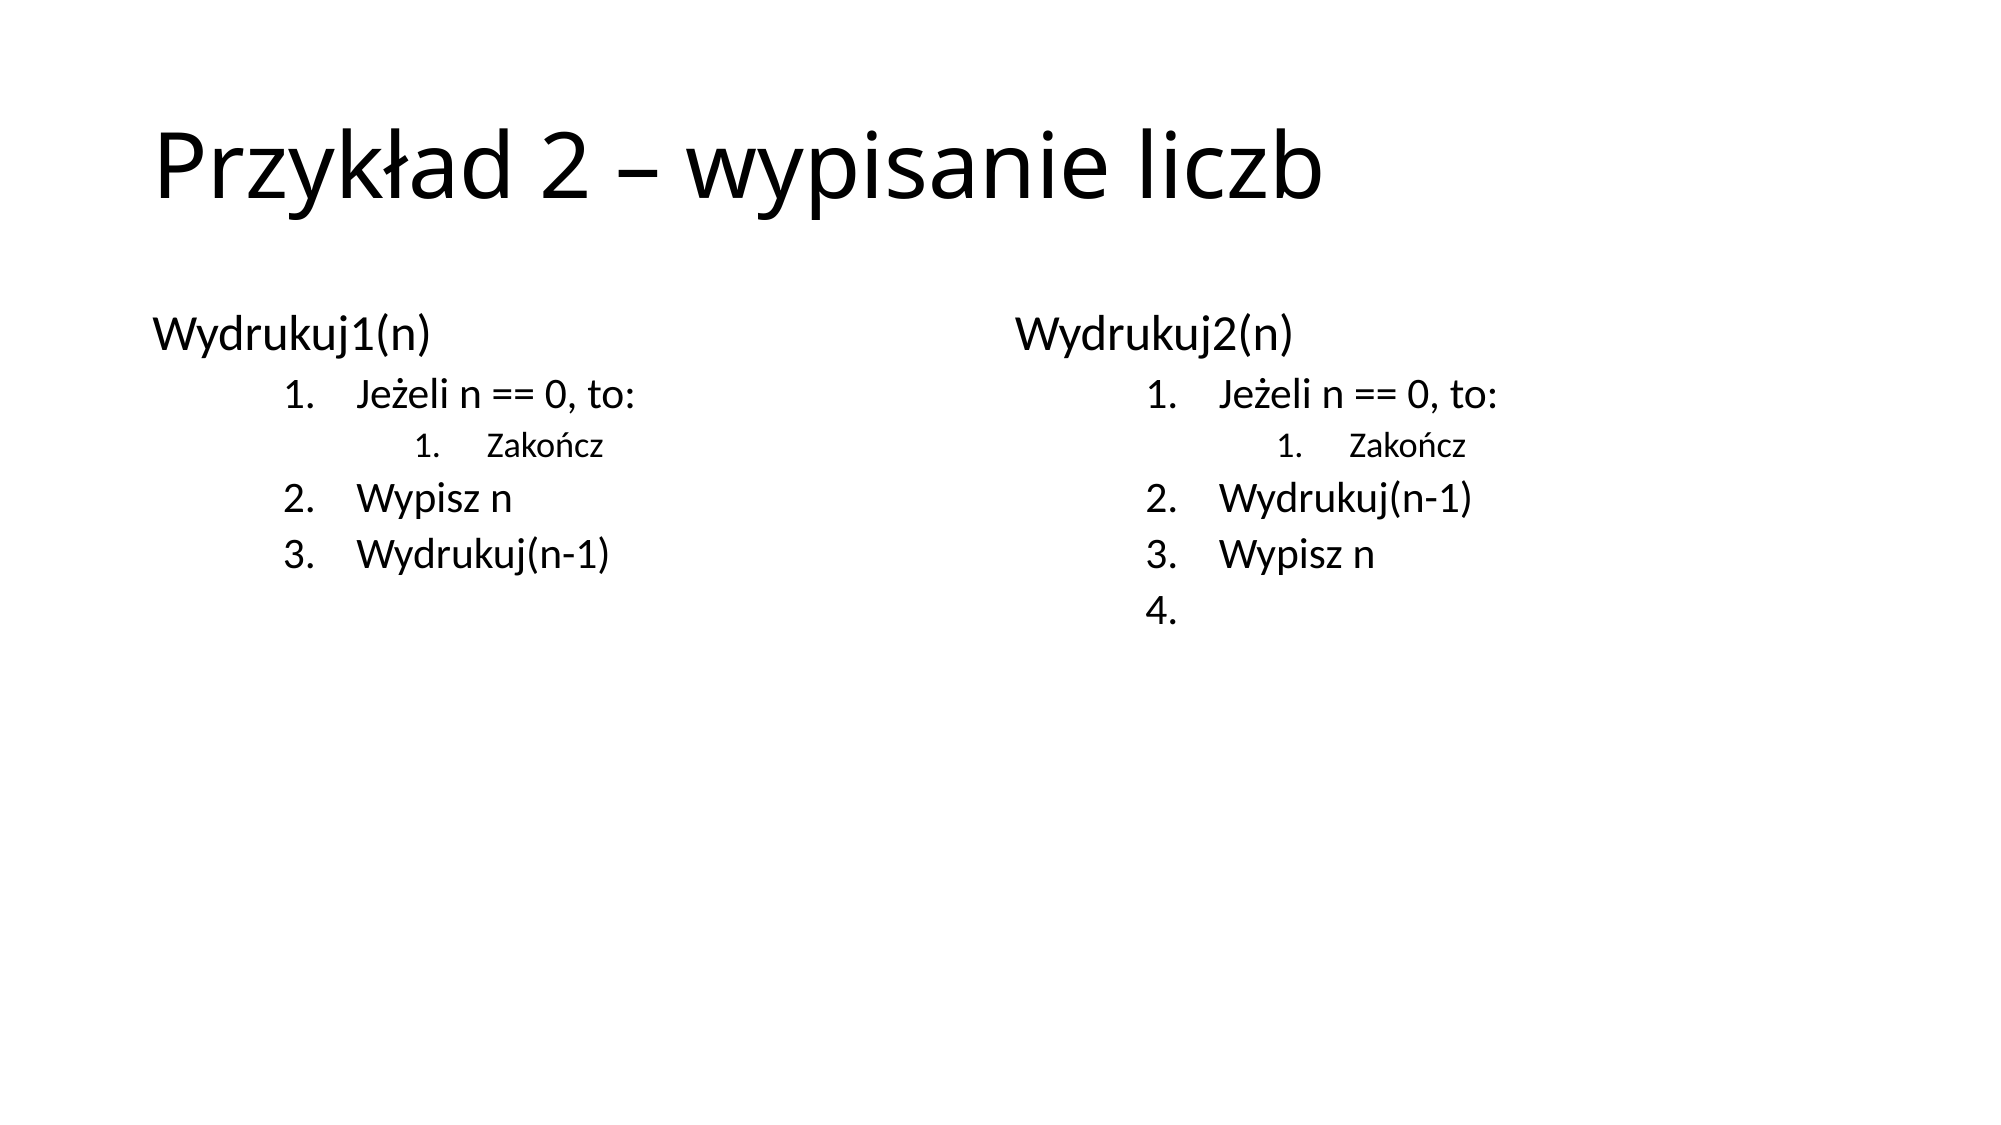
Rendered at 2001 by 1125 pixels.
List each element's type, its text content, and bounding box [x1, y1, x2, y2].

list Wydrukuj1(n) Jeżeli n == 0, to: Zakończ Wypisz n Wydrukuj(n-1) [137, 299, 676, 673]
text_box Wydrukuj2(n) Jeżeli n == 0, to: Zakończ Wydrukuj(n-1) Wypisz n [999, 299, 1539, 673]
title Przykład 2 – wypisanie liczb [137, 59, 1863, 278]
